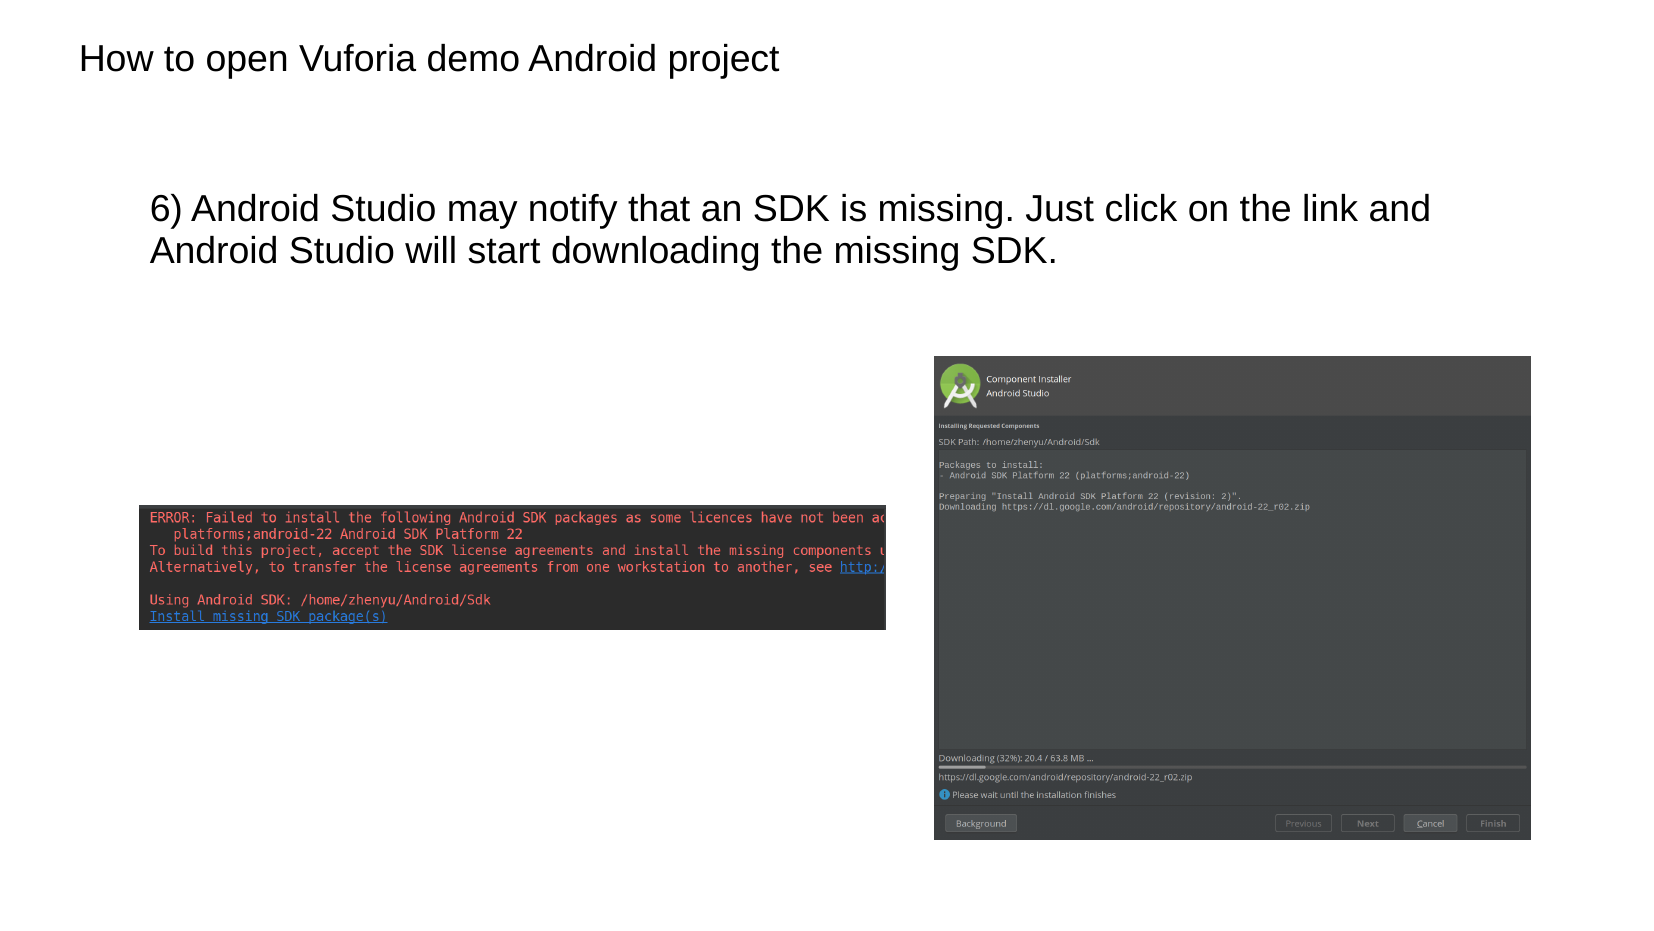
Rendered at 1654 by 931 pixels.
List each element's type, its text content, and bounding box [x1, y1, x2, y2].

picture [934, 356, 1531, 841]
text_box How to open Vuforia demo Android project [64, 30, 796, 87]
picture [139, 505, 886, 631]
text_box 6) Android Studio may notify that an SDK is missing. Just click on the link and Android Studio will start downloading the missing SDK. [135, 180, 1458, 279]
